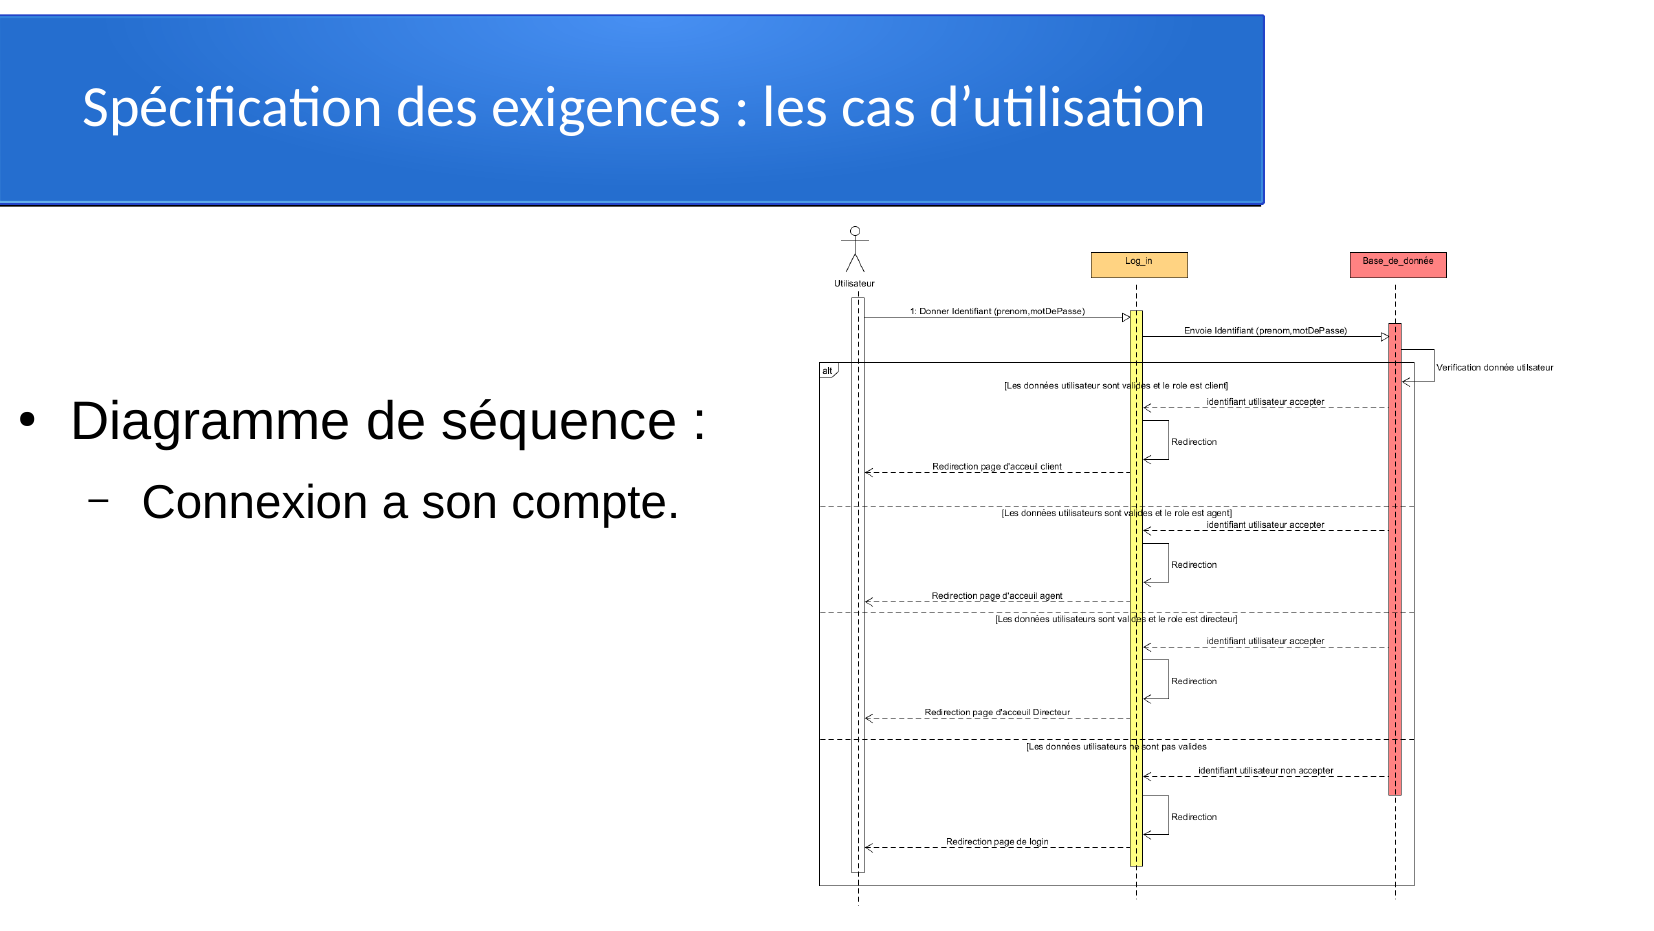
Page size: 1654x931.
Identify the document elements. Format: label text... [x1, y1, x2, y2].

picture [806, 213, 1576, 931]
list Diagramme de séquence : Connexion a son compte. [0, 390, 806, 601]
title Spécification des exigences : les cas d’utilisation [82, 35, 1235, 189]
